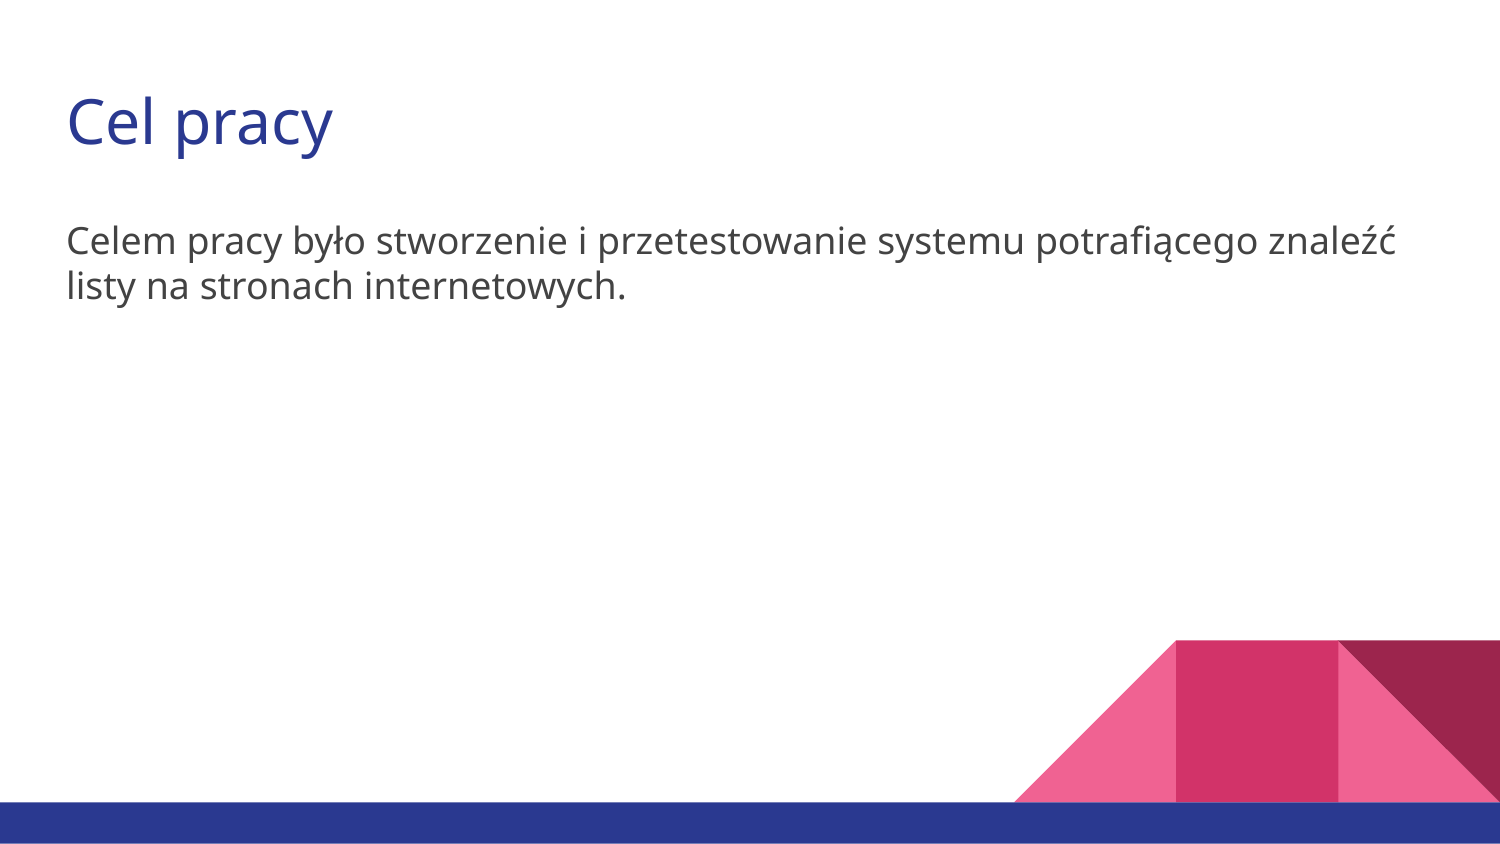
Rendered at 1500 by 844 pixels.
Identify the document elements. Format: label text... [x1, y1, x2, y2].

title Cel pracy [51, 67, 1449, 167]
list Celem pracy było stworzenie i przetestowanie systemu potrafiącego znaleźć listy na stronach internetowych. [51, 201, 1449, 750]
